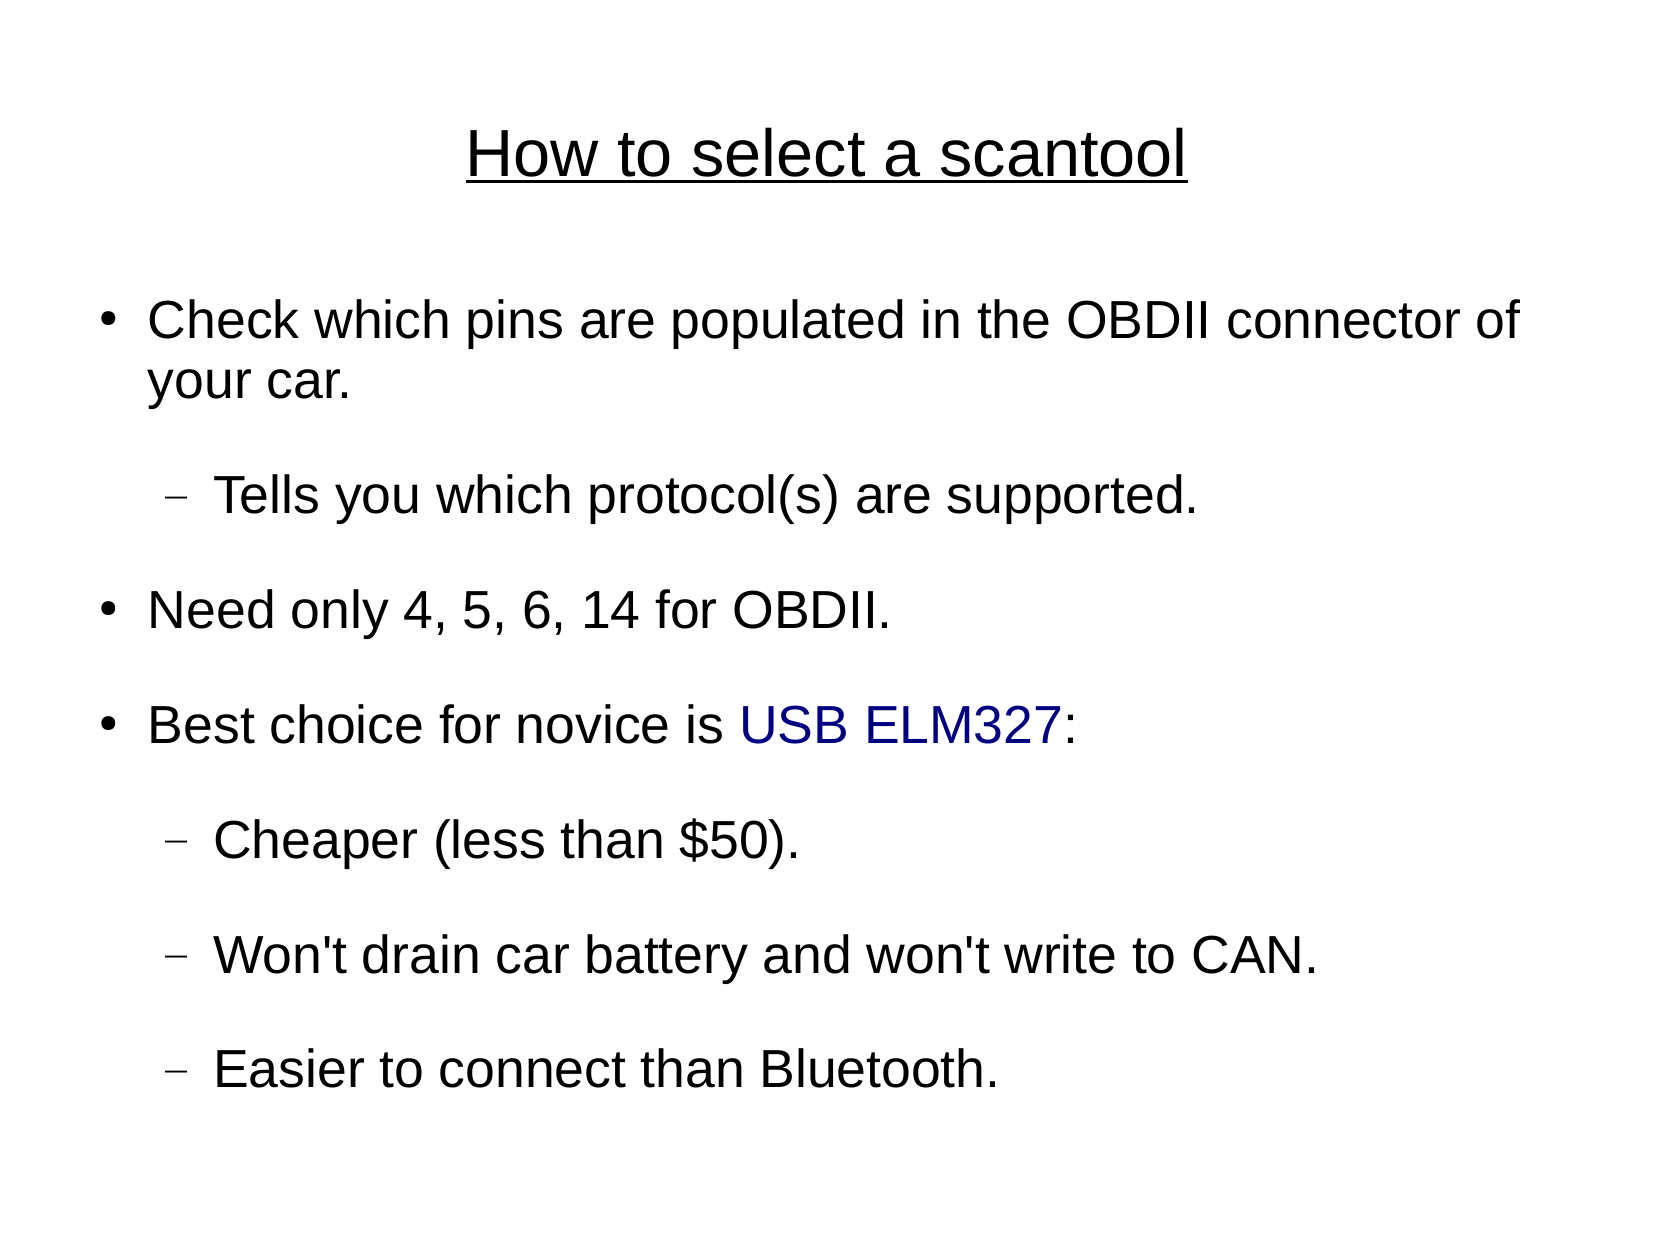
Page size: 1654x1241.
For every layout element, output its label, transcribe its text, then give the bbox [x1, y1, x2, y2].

title How to select a scantool [82, 49, 1571, 257]
list Check which pins are populated in the OBDII connector of your car. Tells you which protocol(s) are supported. Need only 4, 5, 6, 14 for OBDII. Best choice for novice is USB ELM327: Cheaper (less than $50). Won't drain car battery and won't write to CAN. Easier to connect than Bluetooth. [82, 290, 1571, 1109]
